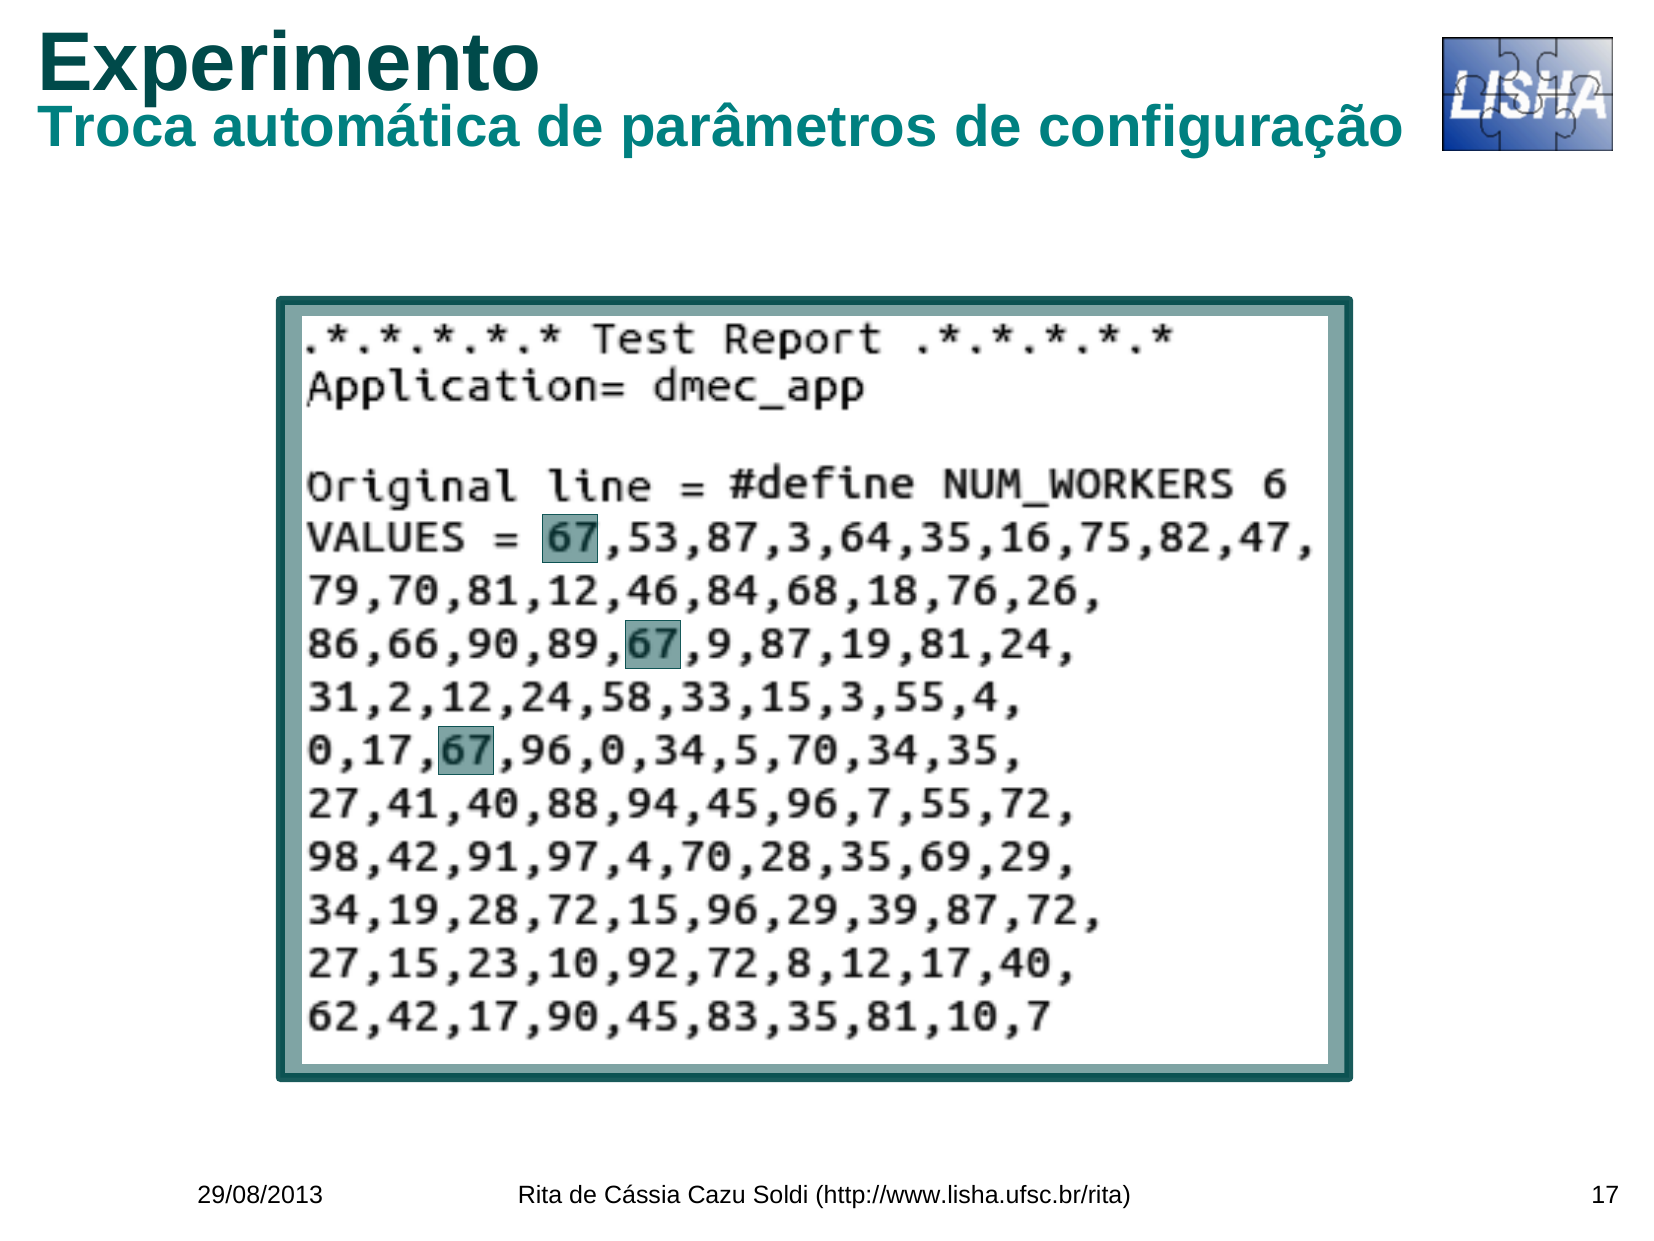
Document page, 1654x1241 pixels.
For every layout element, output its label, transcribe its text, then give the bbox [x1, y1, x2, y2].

picture [1442, 37, 1613, 151]
picture [302, 316, 1328, 1064]
text_box [280, 300, 1349, 1078]
title Experimento Troca automática de parâmetros de configuração [37, 9, 1426, 178]
